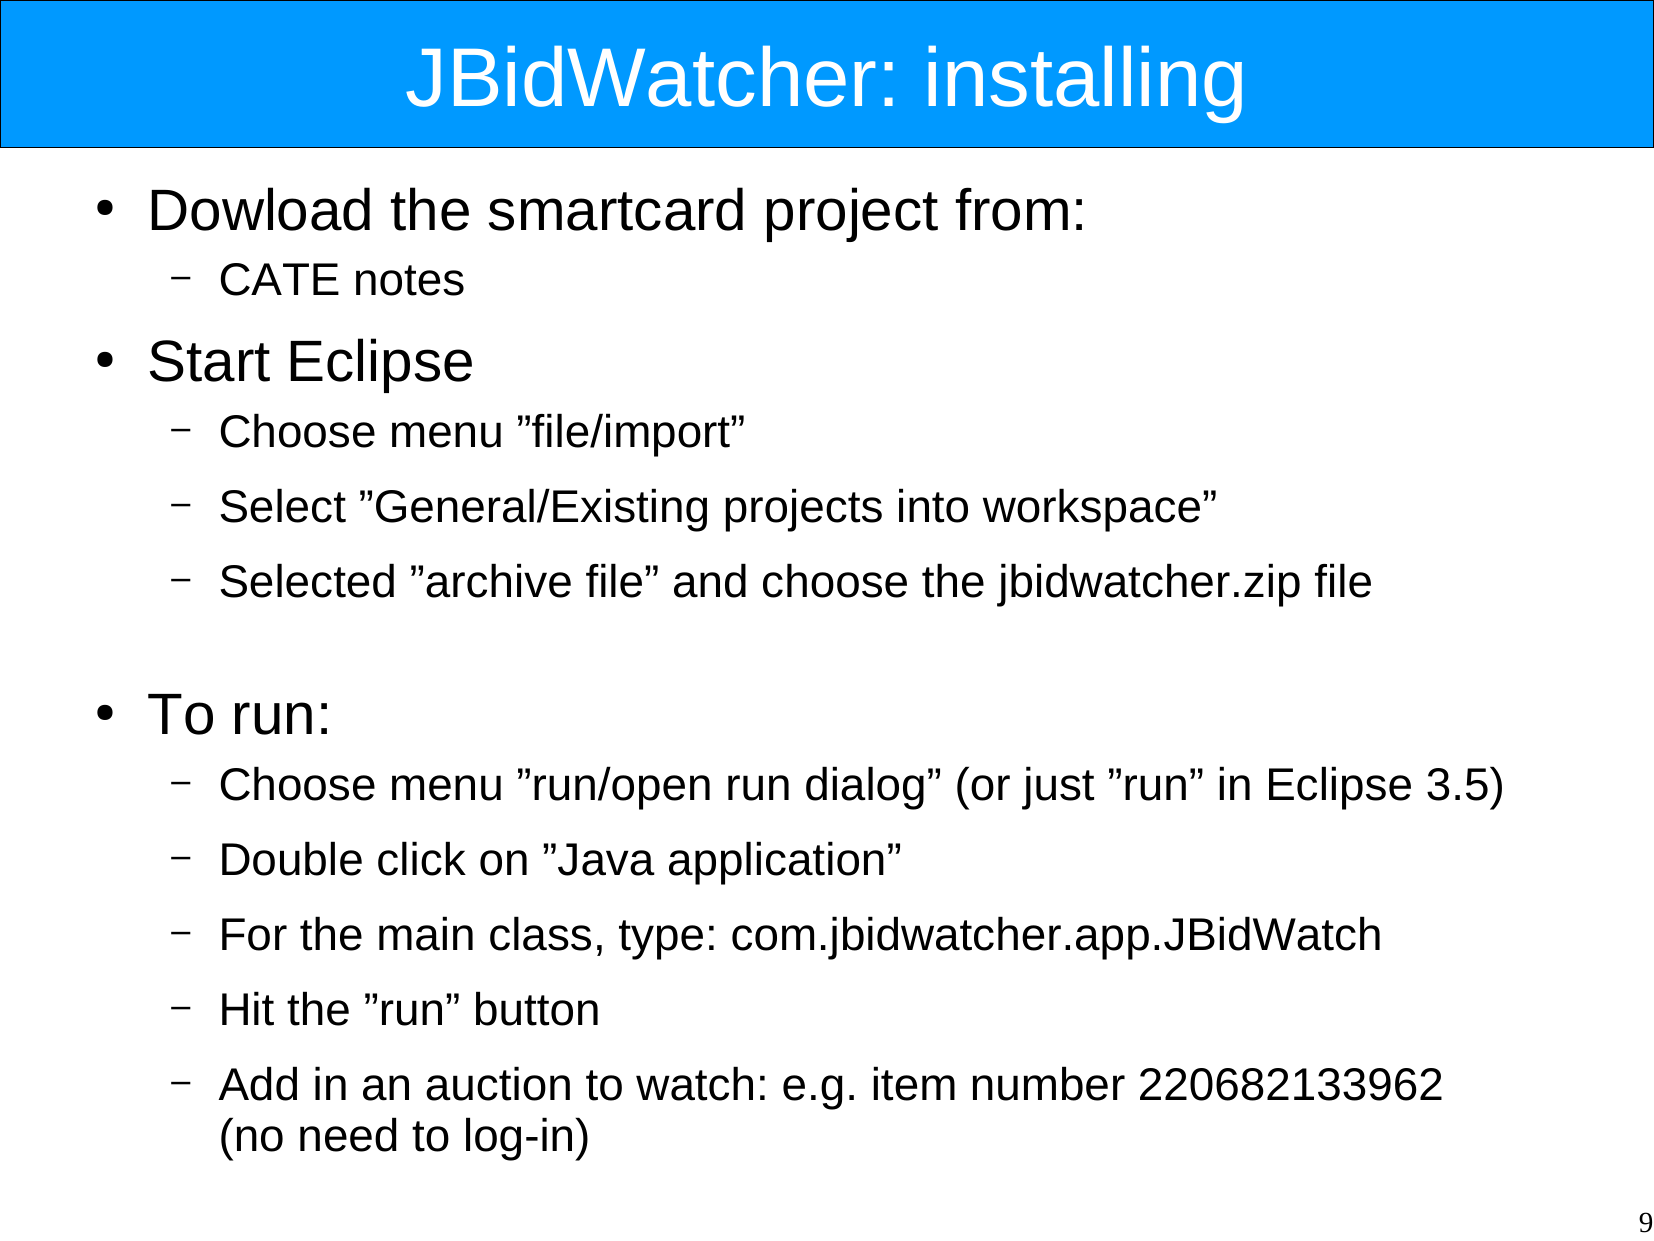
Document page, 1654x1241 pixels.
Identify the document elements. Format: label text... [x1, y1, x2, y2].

list Dowload the smartcard project from: CATE notes Start Eclipse Choose menu ”file/import” Select ”General/Existing projects into workspace” Selected ”archive file” and choose the jbidwatcher.zip file To run: Choose menu ”run/open run dialog” (or just ”run” in Eclipse 3.5) Double click on ”Java application” For the main class, type: com.jbidwatcher.app.JBidWatch Hit the ”run” button Add in an auction to watch: e.g. item number 220682133962 (no need to log-in) [76, 177, 1625, 1196]
title JBidWatcher: installing [82, 13, 1571, 142]
